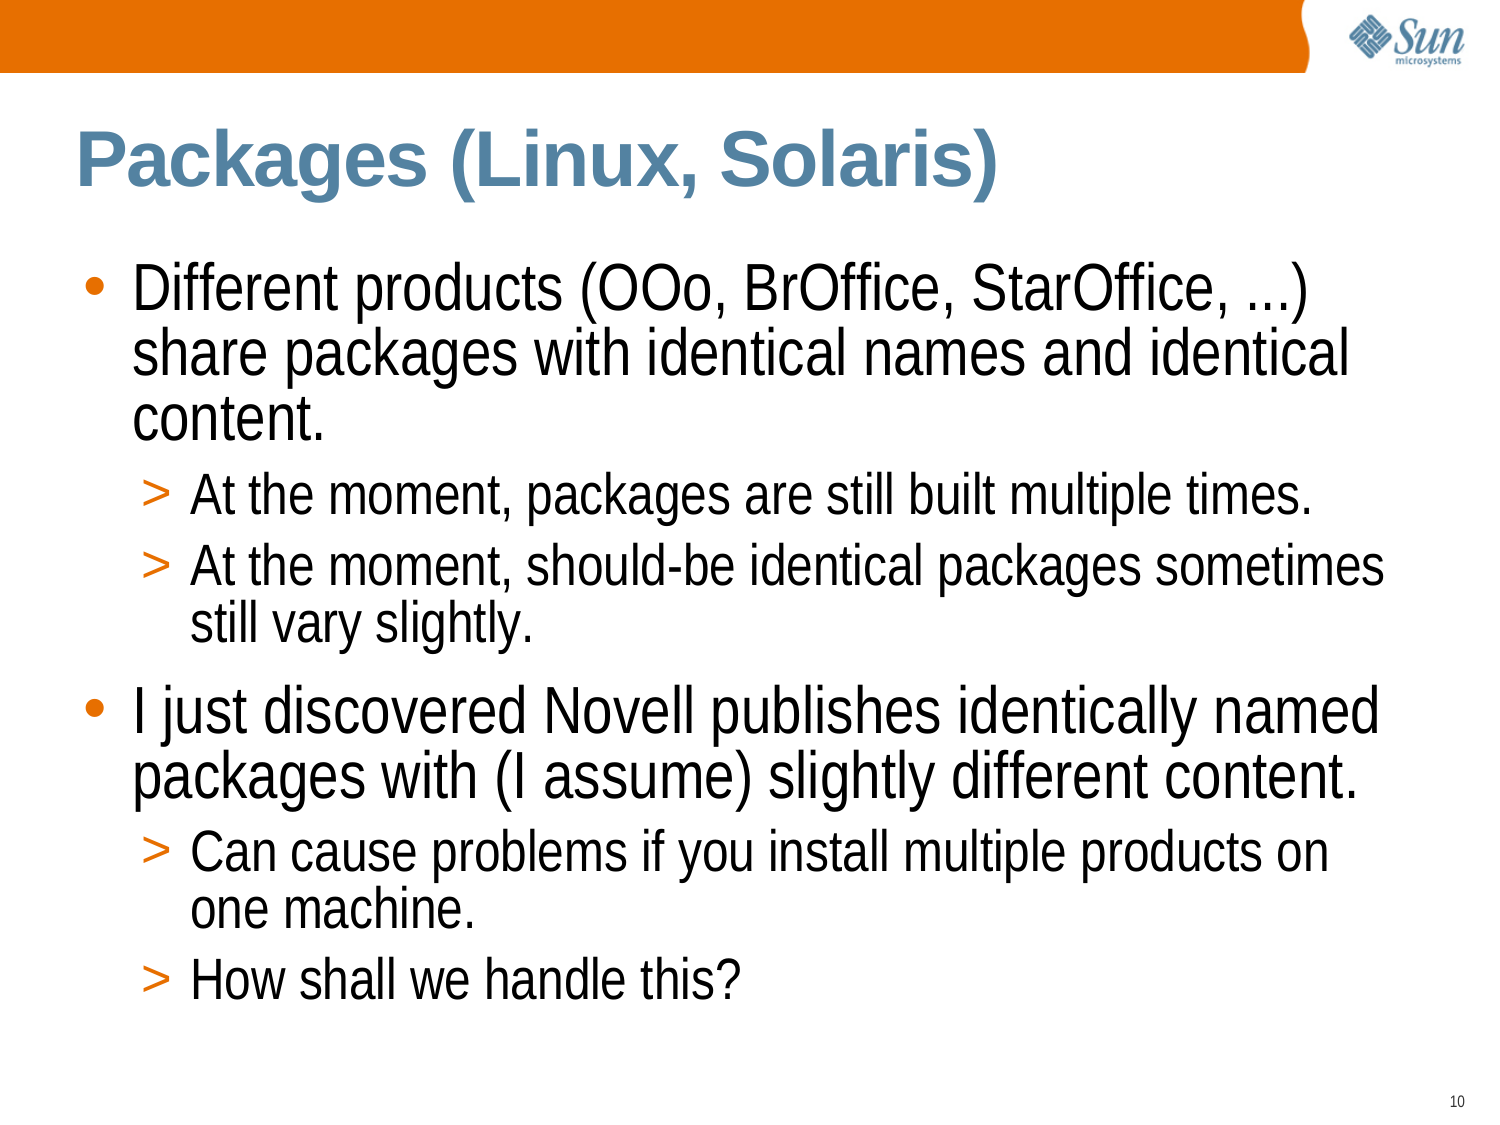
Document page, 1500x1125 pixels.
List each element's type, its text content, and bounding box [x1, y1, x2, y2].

list Different products (OOo, BrOffice, StarOffice, ...) share packages with identical names and identical content. At the moment, packages are still built multiple times. At the moment, should-be identical packages sometimes still vary slightly. I just discovered Novell publishes identically named packages with (I assume) slightly different content. Can cause problems if you install multiple products on one machine. How shall we handle this? [64, 258, 1401, 1062]
title Packages (Linux, Solaris) [75, 123, 1437, 227]
picture [0, 0, 1500, 73]
